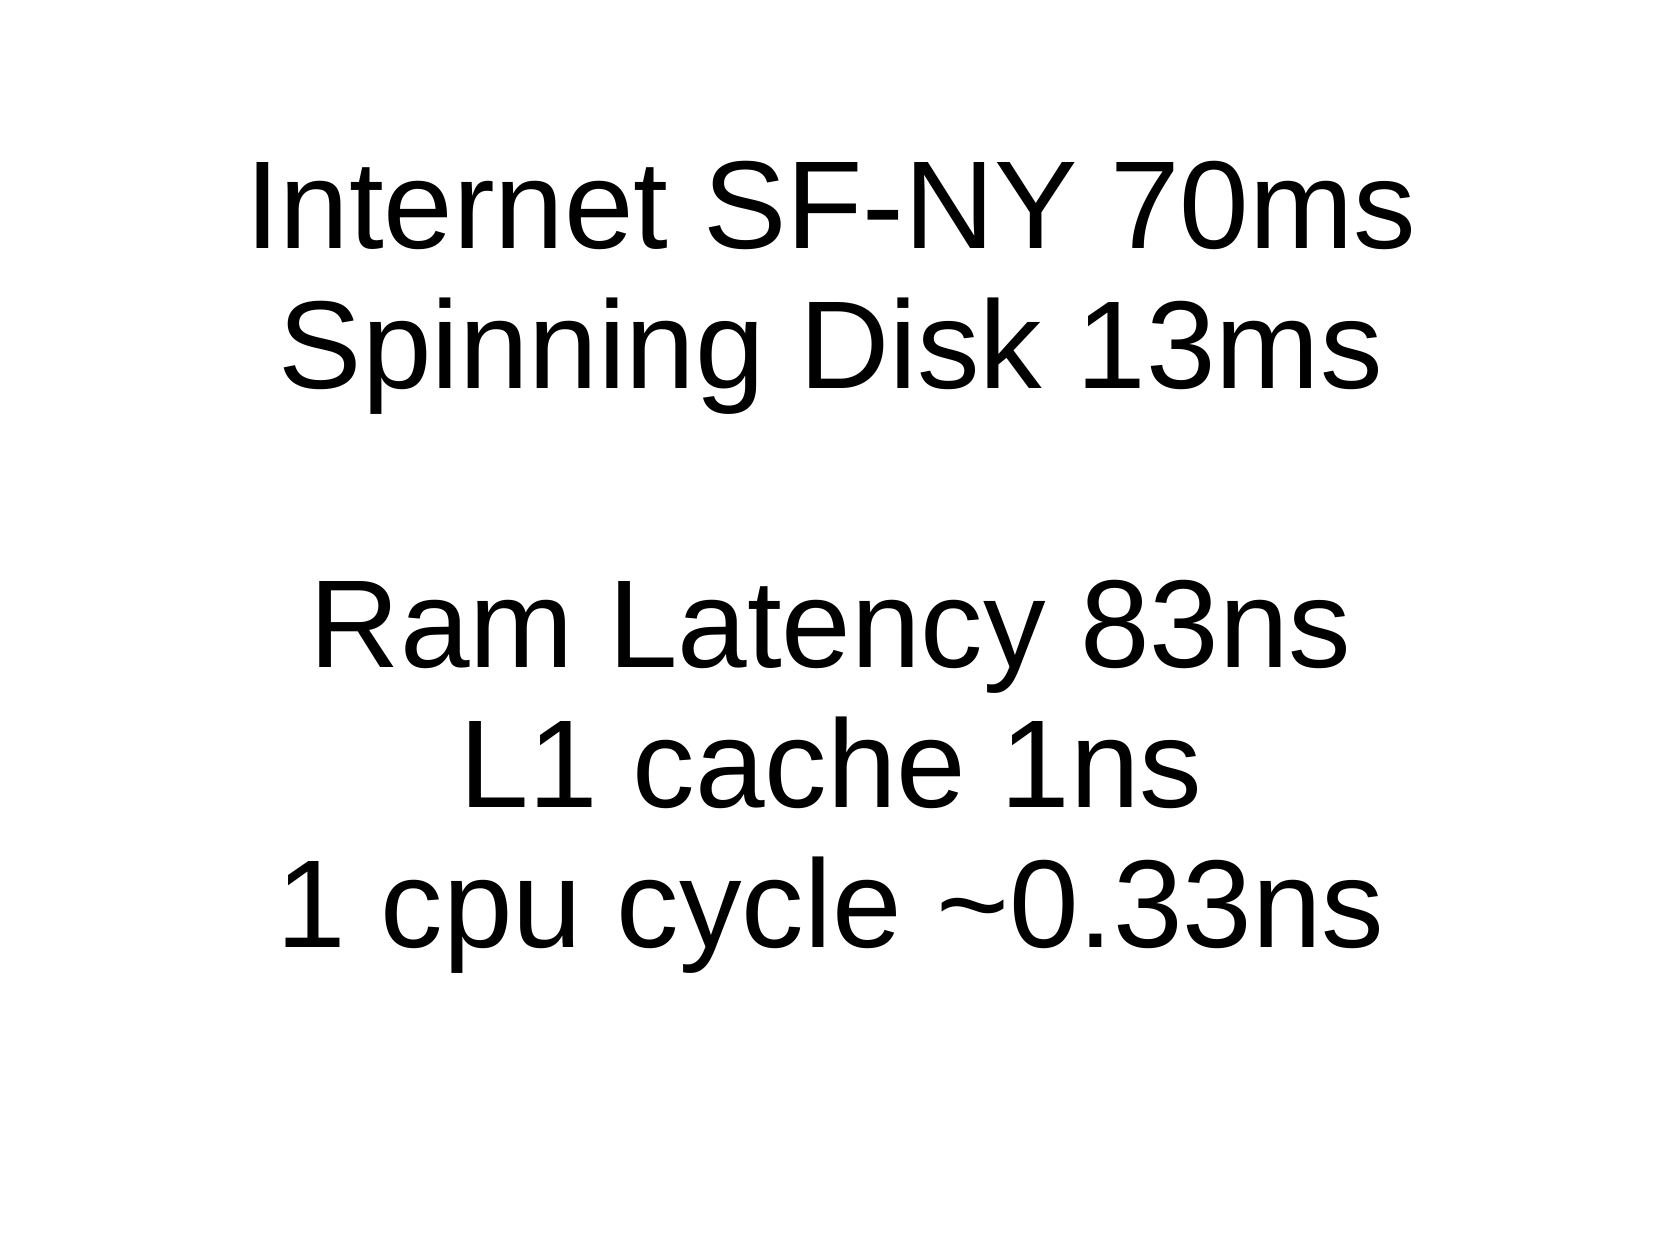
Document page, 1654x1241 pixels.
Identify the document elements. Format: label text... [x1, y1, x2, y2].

subtitle Internet SF-NY 70ms Spinning Disk 13ms Ram Latency 83ns L1 cache 1ns 1 cpu cycle ~0.33ns [86, 135, 1576, 1114]
